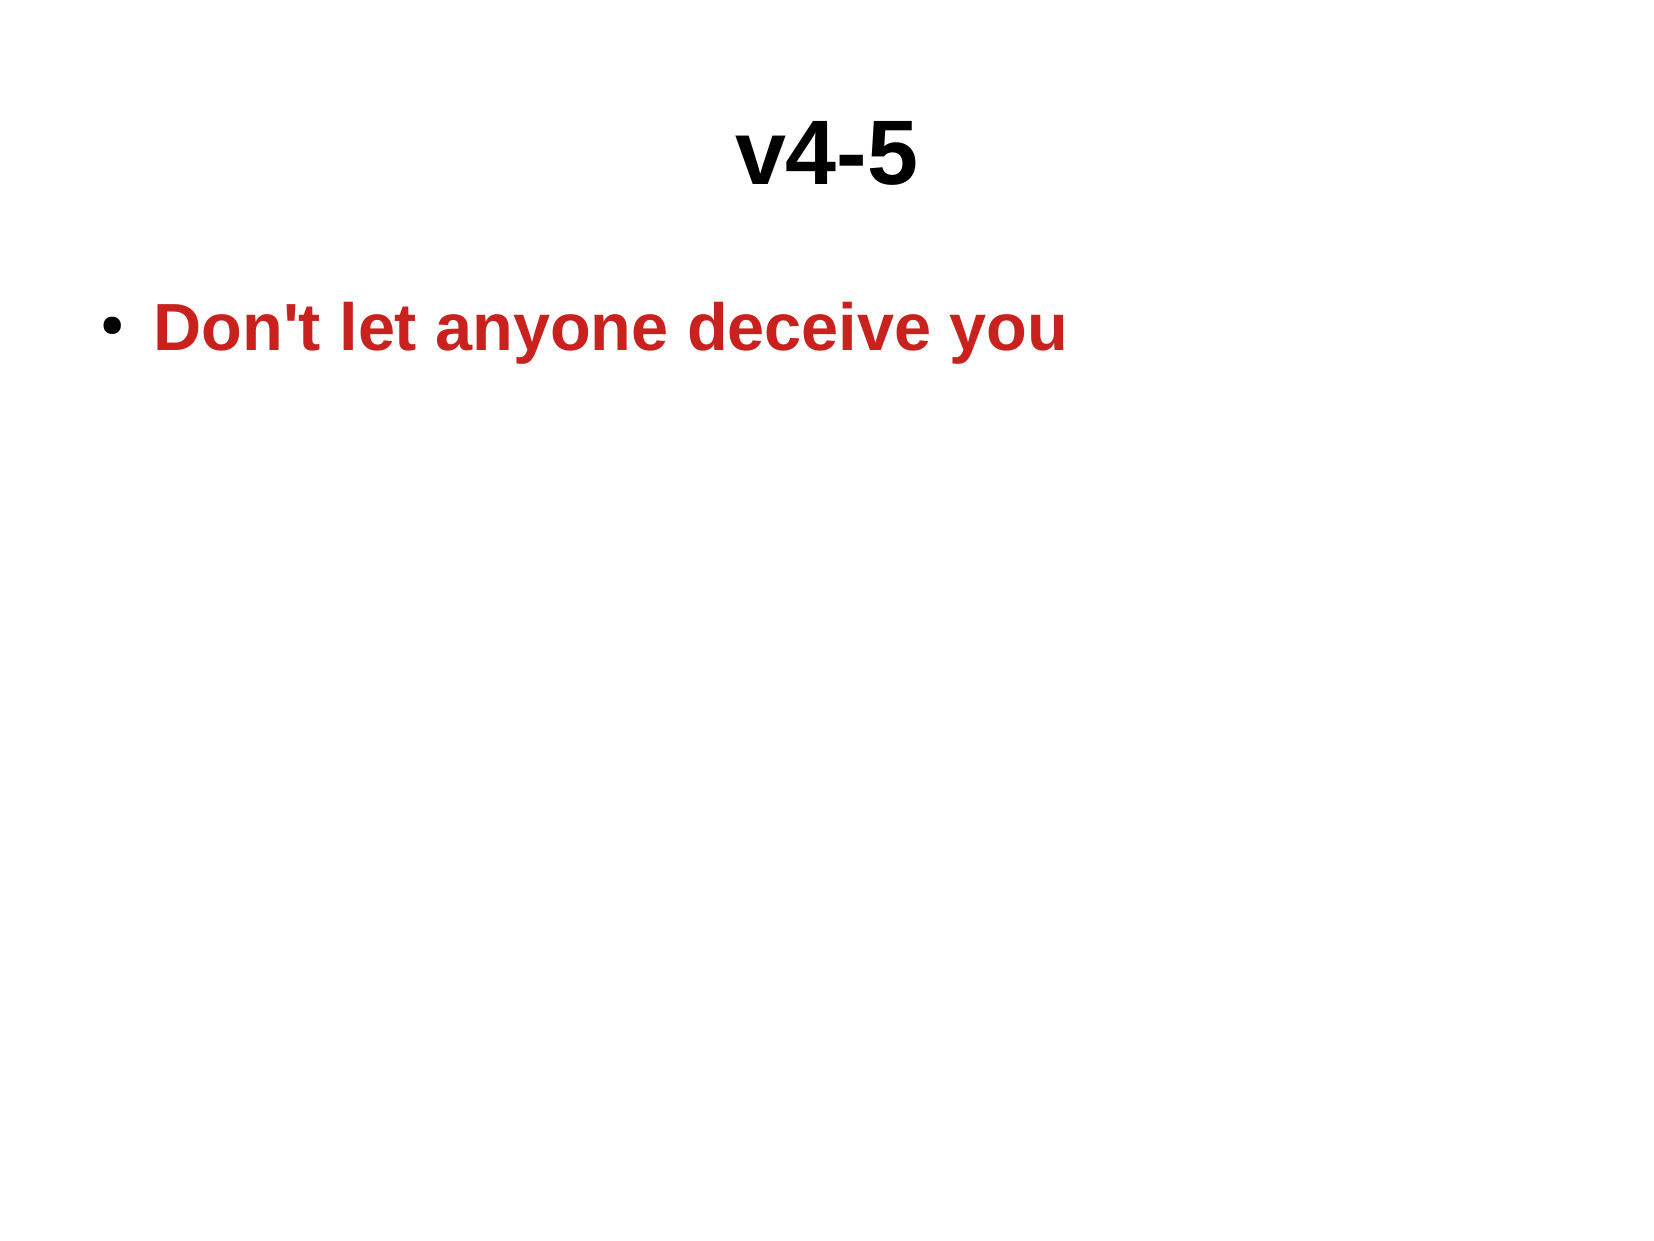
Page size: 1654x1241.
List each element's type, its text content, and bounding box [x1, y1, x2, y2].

list Don't let anyone deceive you [82, 290, 1571, 1010]
title v4-5 [82, 49, 1571, 257]
